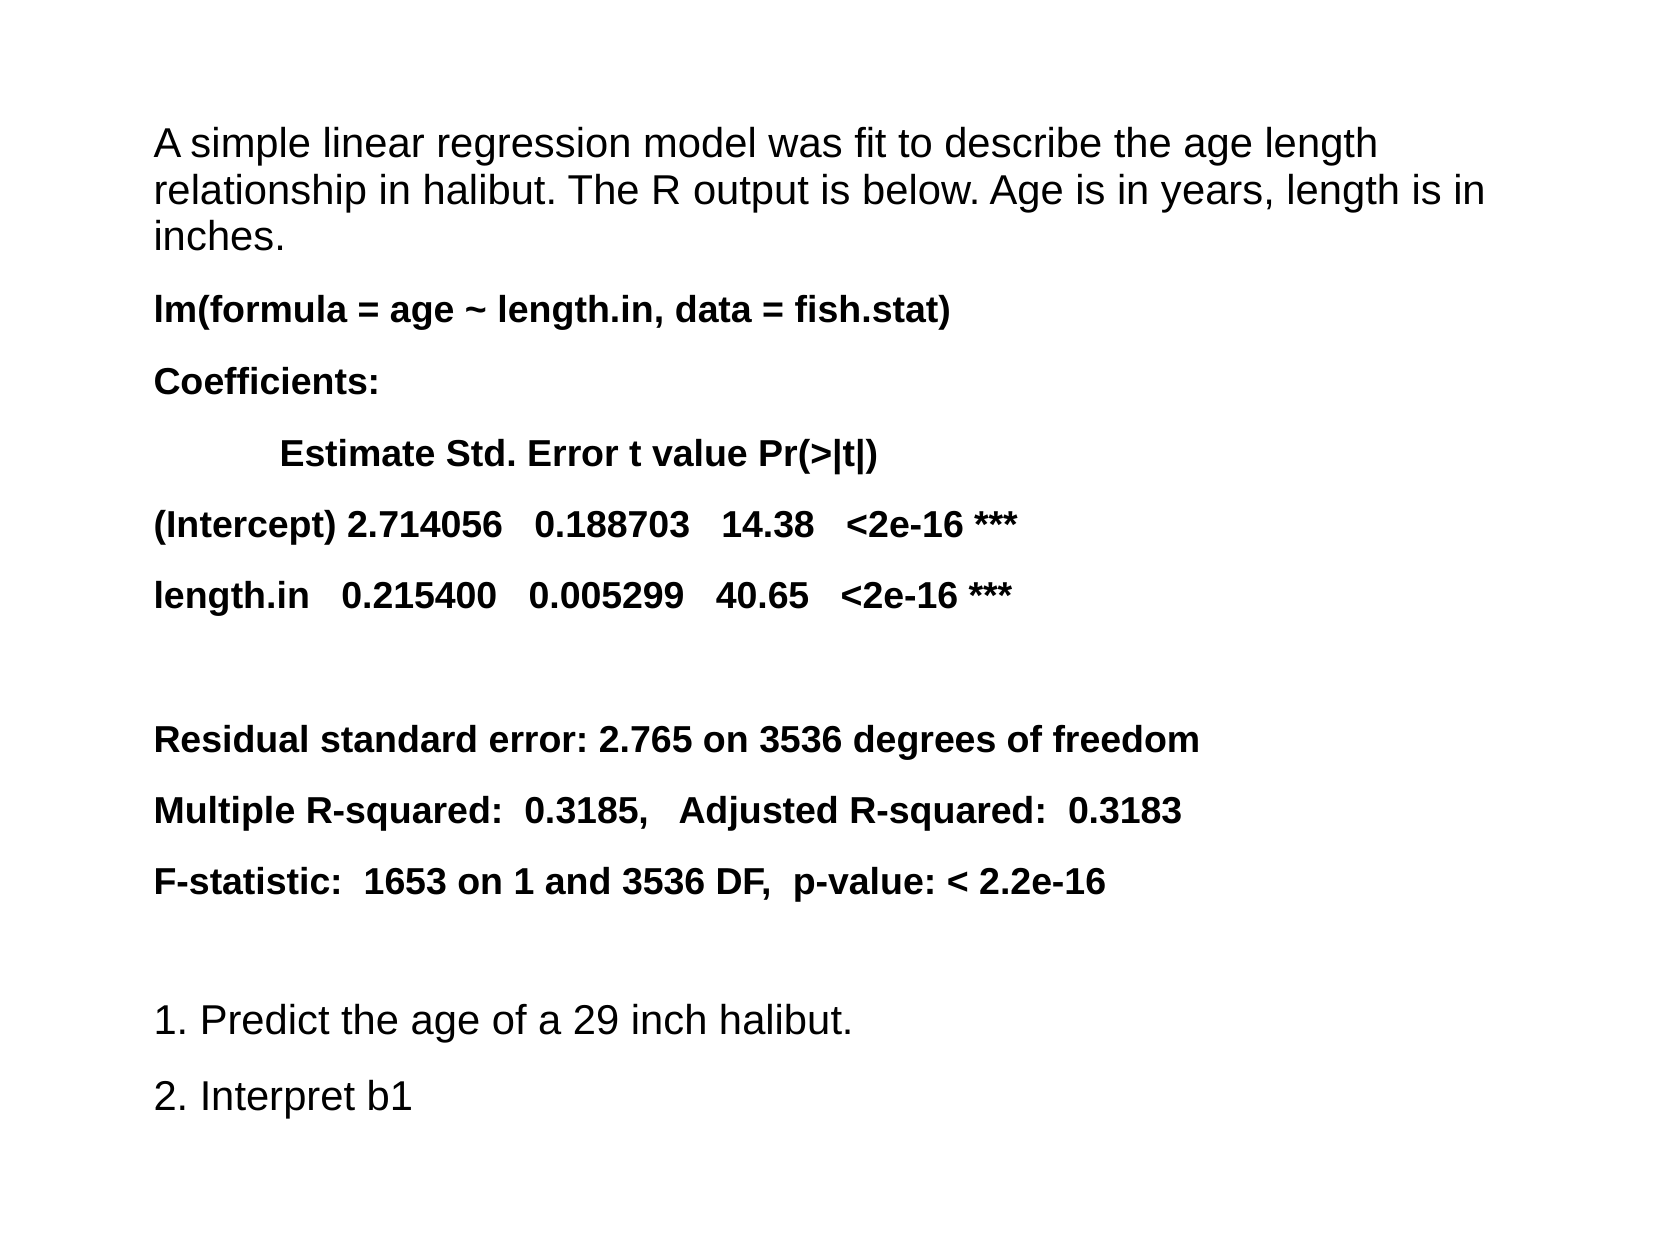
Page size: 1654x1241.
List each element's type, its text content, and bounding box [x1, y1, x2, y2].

list A simple linear regression model was fit to describe the age length relationship in halibut. The R output is below. Age is in years, length is in inches. lm(formula = age ~ length.in, data = fish.stat) Coefficients: Estimate Std. Error t value Pr(>|t|) (Intercept) 2.714056 0.188703 14.38 <2e-16 *** length.in 0.215400 0.005299 40.65 <2e-16 *** Residual standard error: 2.765 on 3536 degrees of freedom Multiple R-squared: 0.3185, Adjusted R-squared: 0.3183 F-statistic: 1653 on 1 and 3536 DF, p-value: < 2.2e-16 1. Predict the age of a 29 inch halibut. 2. Interpret b1 [82, 120, 1571, 1156]
